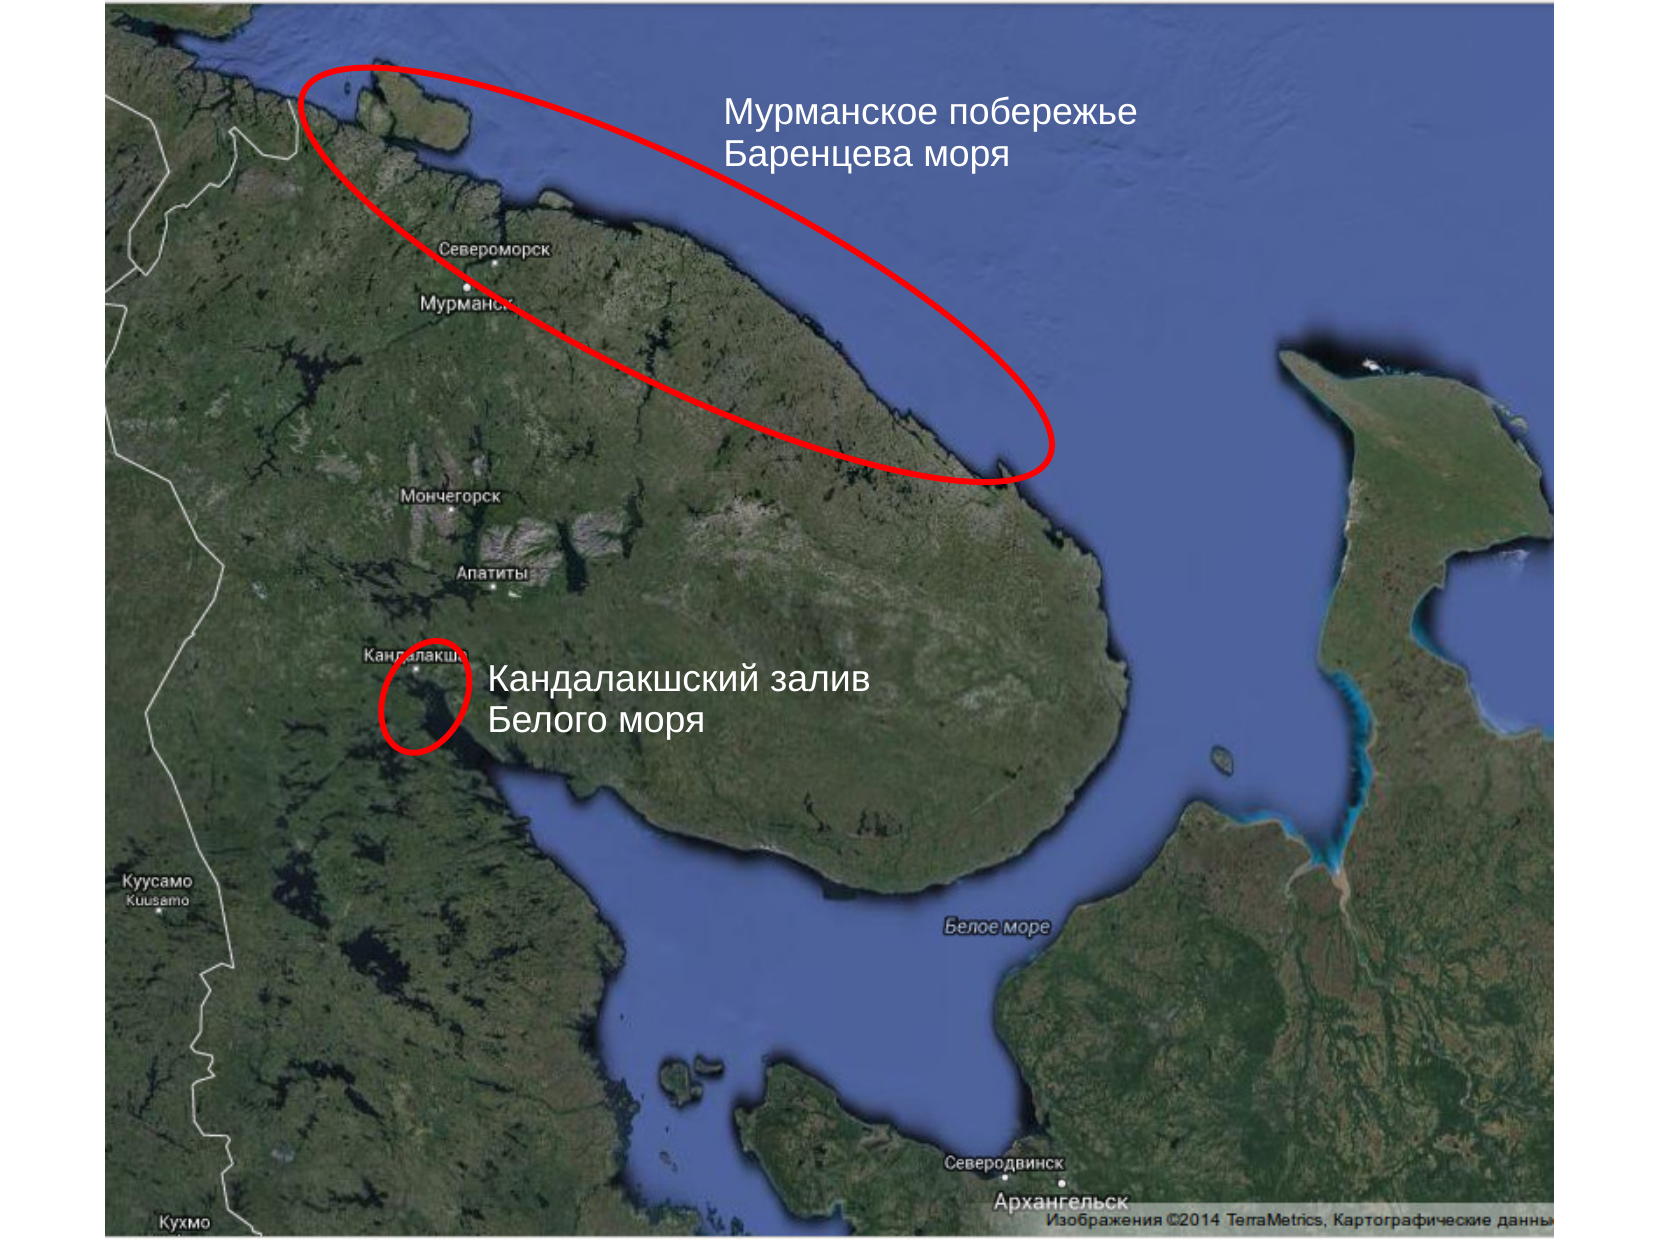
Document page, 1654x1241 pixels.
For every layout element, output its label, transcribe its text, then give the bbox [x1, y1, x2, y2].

text_box Кандалакшский залив Белого моря [472, 649, 1075, 749]
text_box Мурманское побережье Баренцева моря [708, 82, 1312, 182]
picture [105, 0, 1554, 1240]
